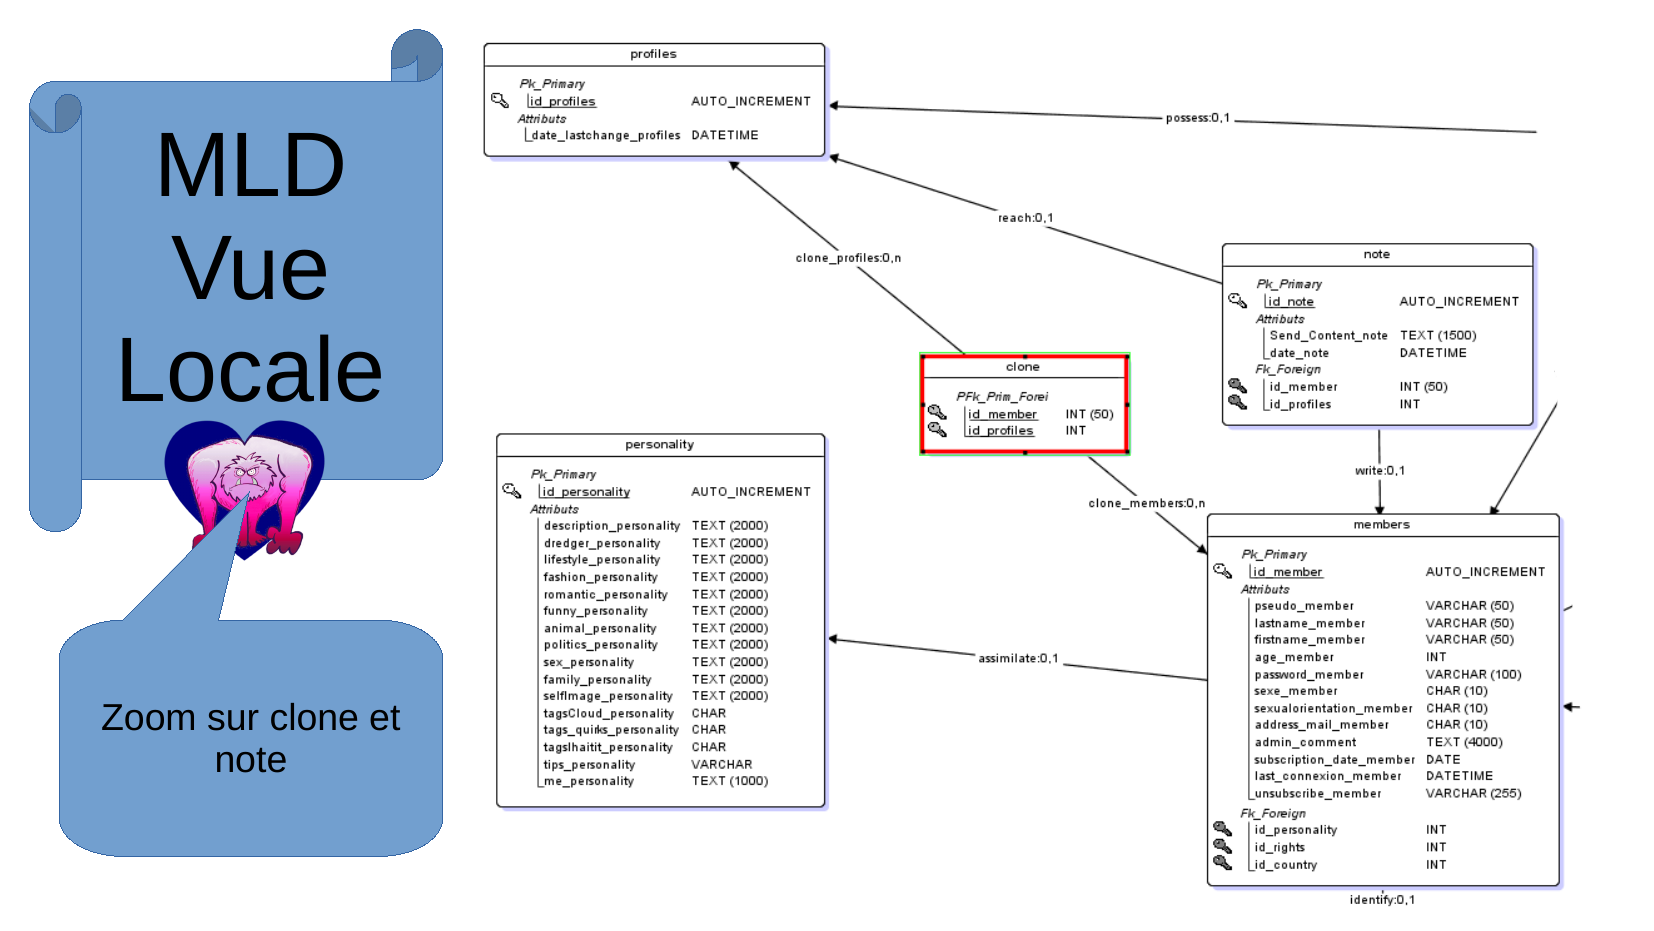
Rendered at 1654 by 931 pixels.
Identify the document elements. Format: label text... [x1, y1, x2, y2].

picture [164, 420, 325, 562]
text_box [325, 29, 443, 480]
text_box [29, 81, 164, 532]
title MLD Vue Locale [88, 62, 414, 473]
picture [470, 28, 1595, 914]
text_box Zoom sur clone et note [59, 491, 443, 857]
